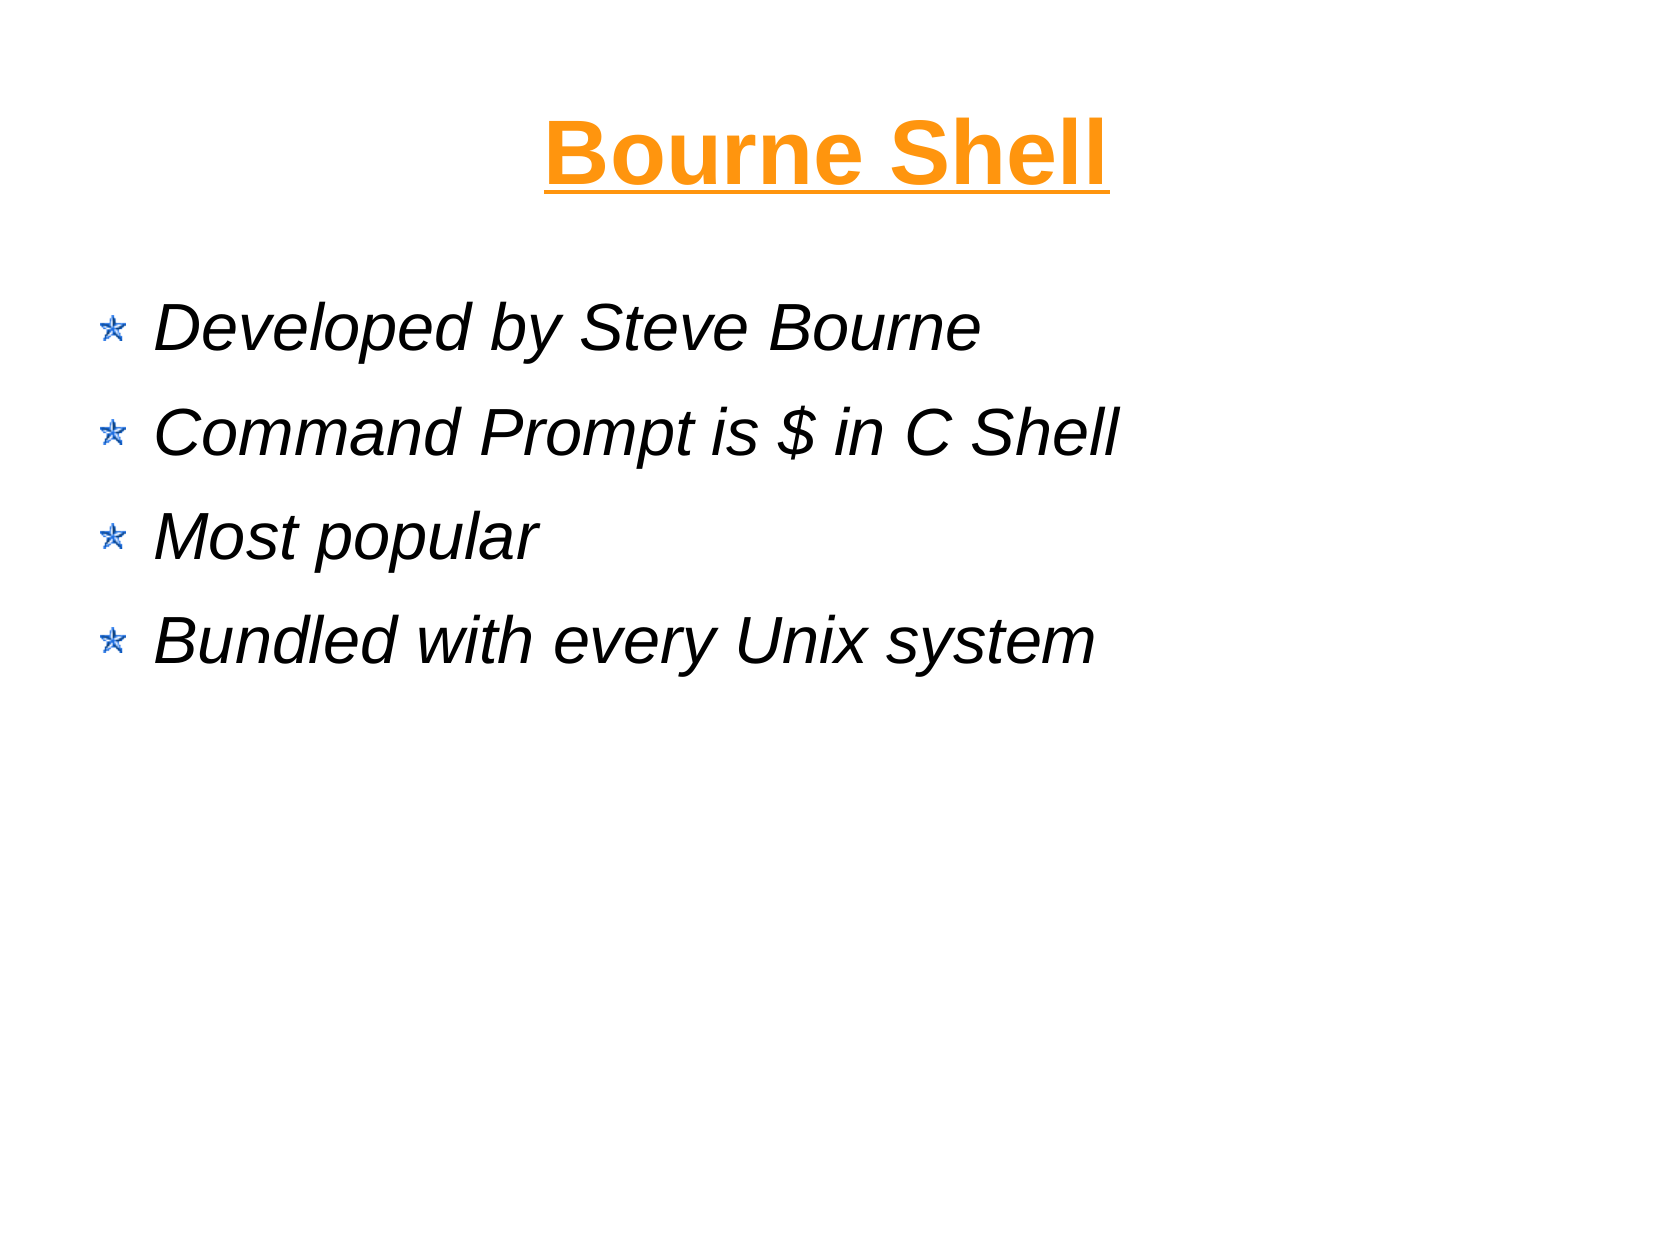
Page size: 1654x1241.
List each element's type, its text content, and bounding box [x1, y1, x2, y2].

list Developed by Steve Bourne Command Prompt is $ in C Shell Most popular Bundled with every Unix system [82, 290, 1571, 1010]
title Bourne Shell [82, 49, 1571, 257]
